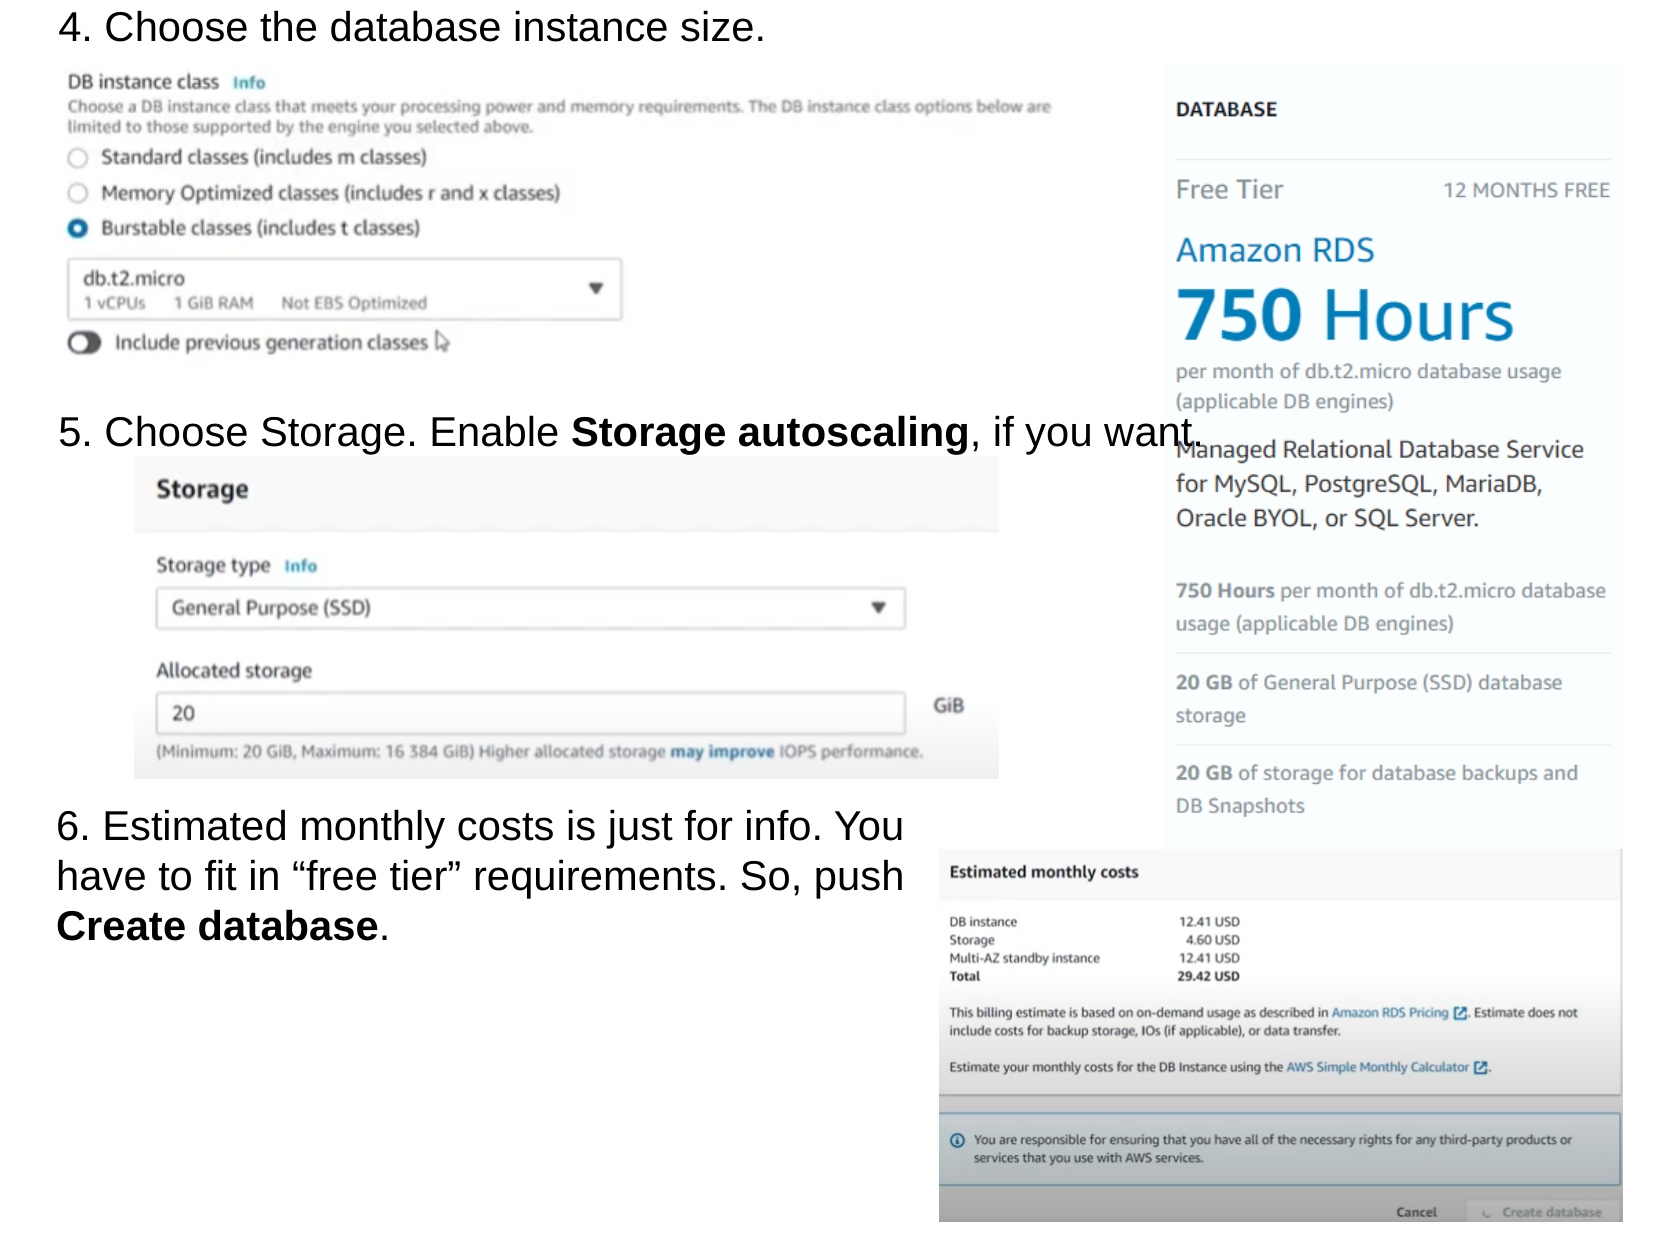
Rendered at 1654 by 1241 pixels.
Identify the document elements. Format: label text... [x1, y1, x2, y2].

list 4. Choose the database instance size. [58, 0, 1547, 128]
text_box 6. Estimated monthly costs is just for info. You have to fit in “free tier” requirements. So, push Create database. [55, 798, 944, 927]
text_box 5. Choose Storage. Enable Storage autoscaling, if you want. [58, 404, 1547, 533]
picture [134, 533, 999, 779]
picture [58, 63, 1074, 372]
picture [939, 63, 1623, 1222]
